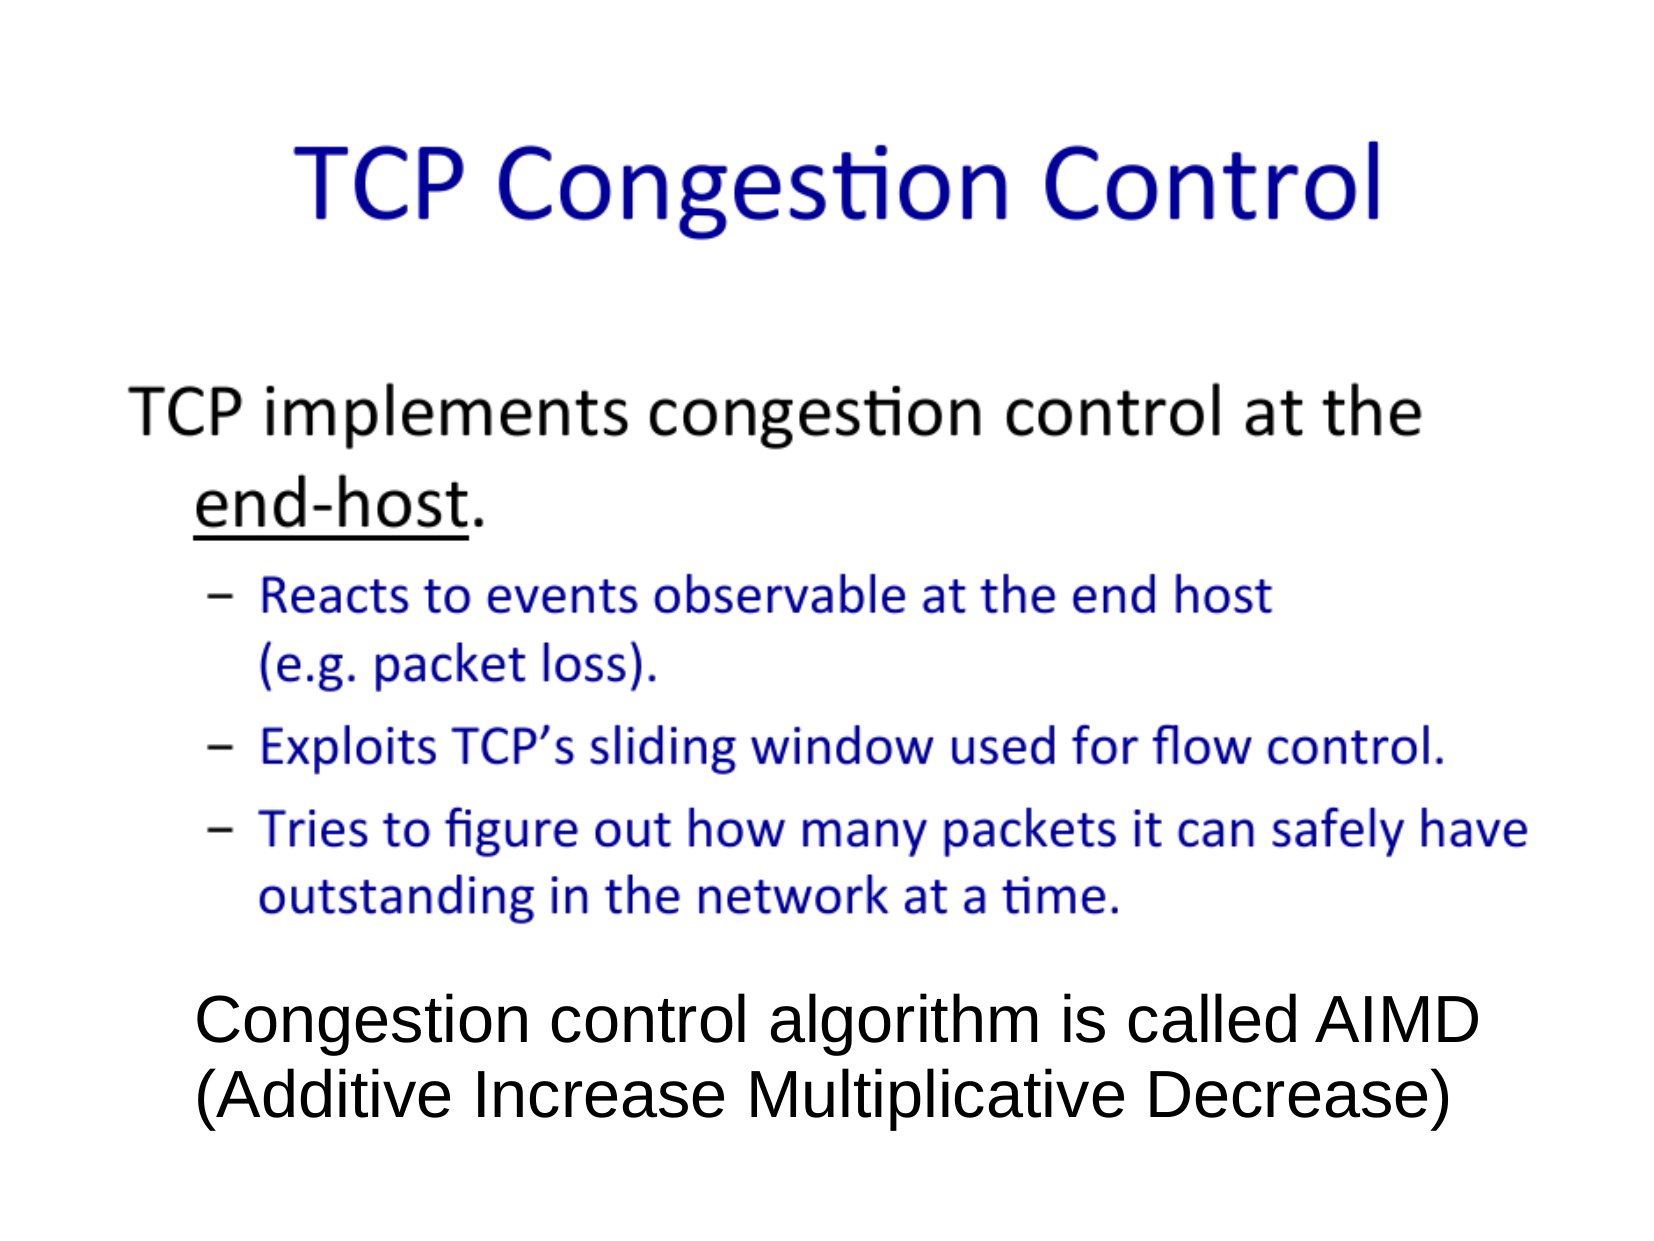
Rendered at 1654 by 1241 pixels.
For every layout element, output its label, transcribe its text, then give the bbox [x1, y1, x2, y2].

picture [30, 91, 1626, 1006]
text_box Congestion control algorithm is called AIMD (Additive Increase Multiplicative Decrease) [180, 975, 1521, 1140]
